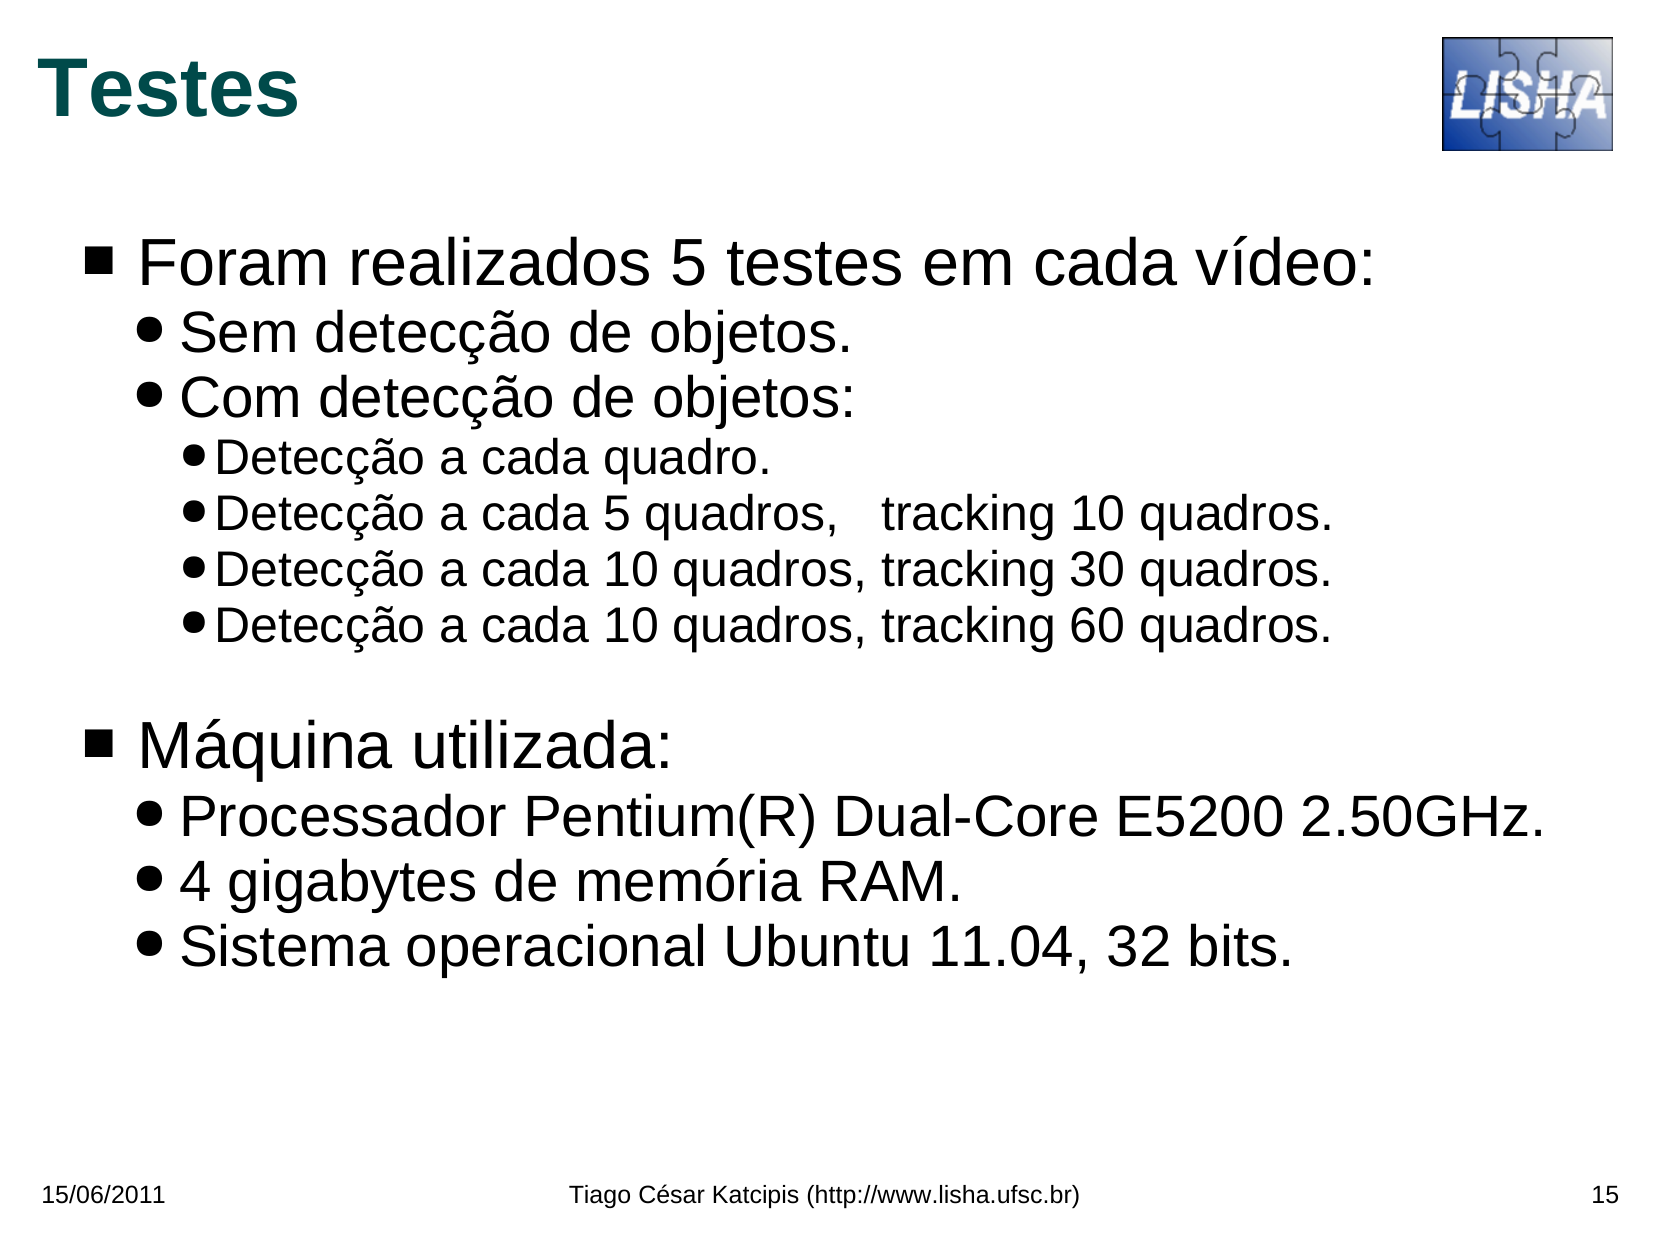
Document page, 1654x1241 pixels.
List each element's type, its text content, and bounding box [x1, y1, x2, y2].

title Testes [37, 37, 1426, 151]
list Foram realizados 5 testes em cada vídeo: Sem detecção de objetos. Com detecção de objetos: Detecção a cada quadro. Detecção a cada 5 quadros, tracking 10 quadros. Detecção a cada 10 quadros, tracking 30 quadros. Detecção a cada 10 quadros, tracking 60 quadros. Máquina utilizada: Processador Pentium(R) Dual-Core E5200 2.50GHz. 4 gigabytes de memória RAM. Sistema operacional Ubuntu 11.04, 32 bits. [37, 225, 1613, 1163]
picture [1442, 37, 1613, 151]
